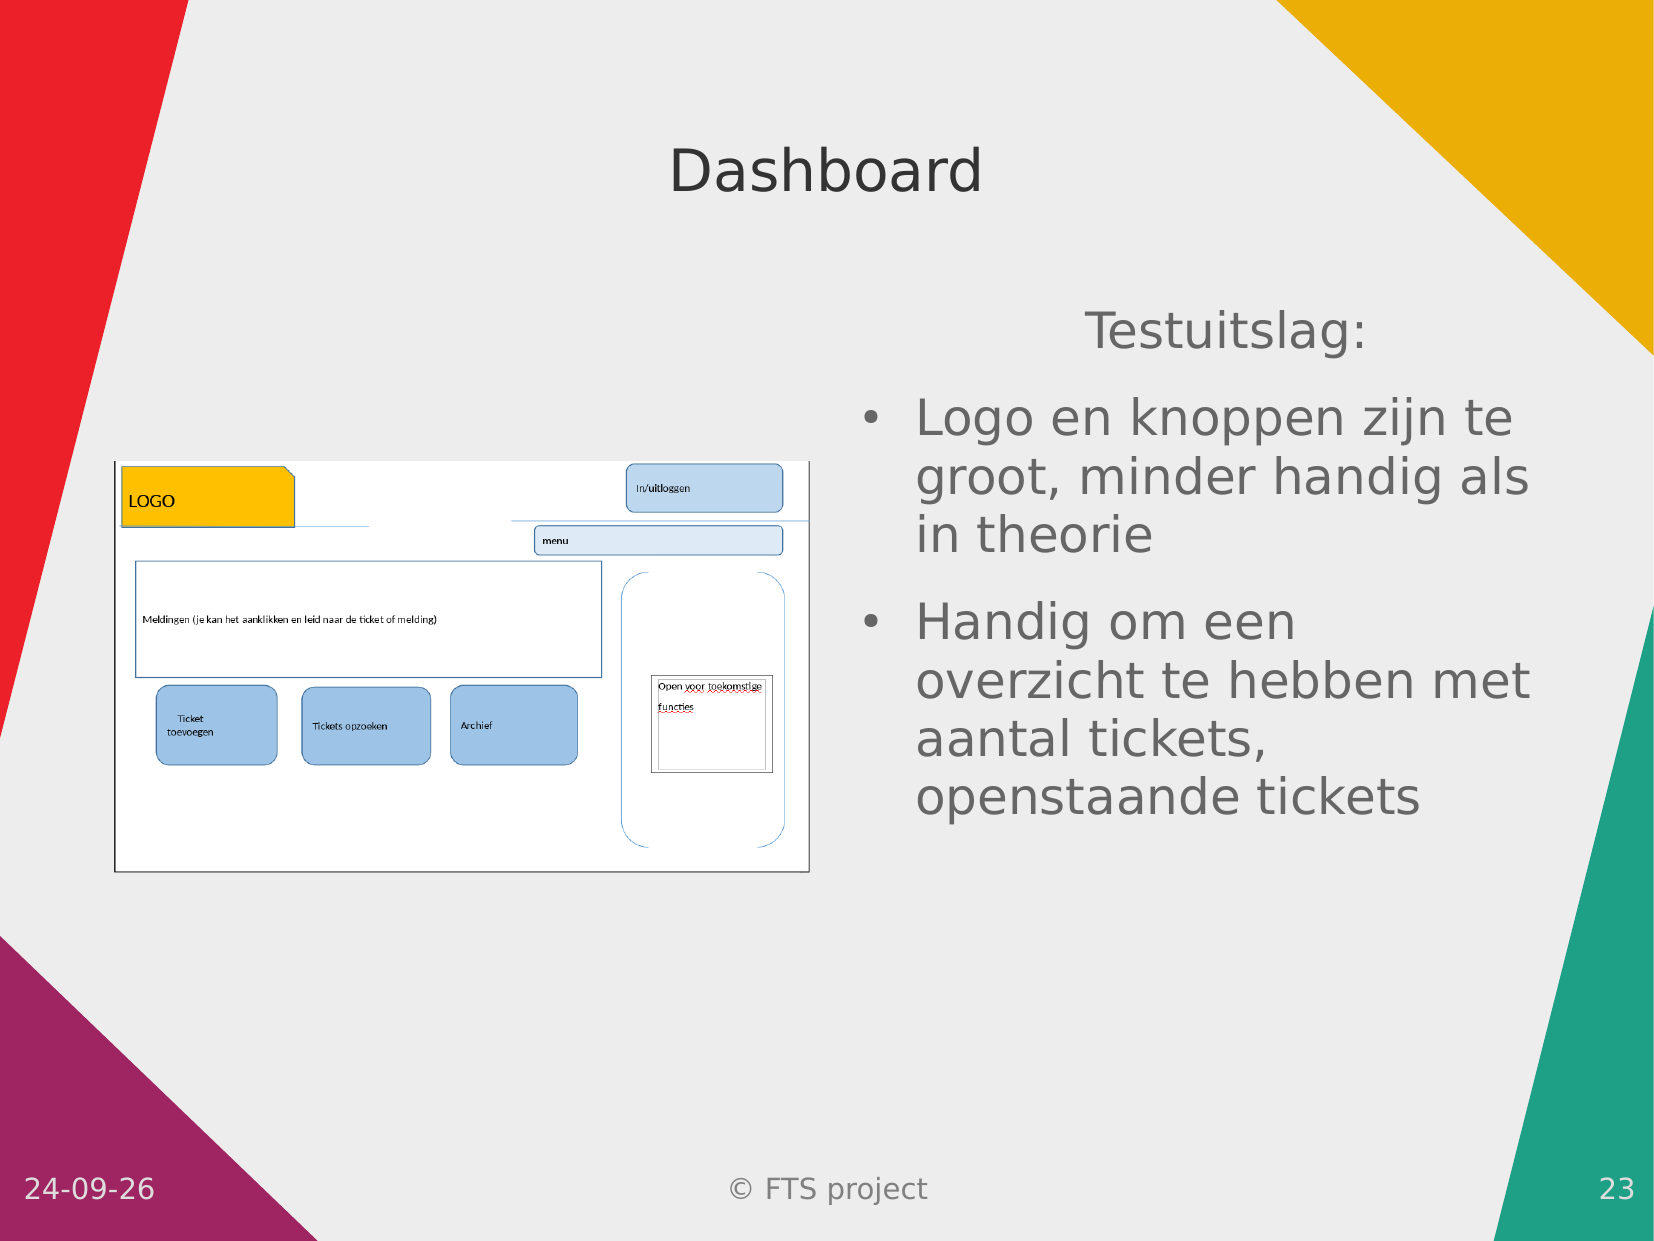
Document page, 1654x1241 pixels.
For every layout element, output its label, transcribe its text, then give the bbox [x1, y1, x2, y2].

title Dashboard [114, 73, 1539, 270]
list Testuitslag: Logo en knoppen zijn te groot, minder handig als in theorie Handig om een overzicht te hebben met aantal tickets, openstaande tickets [844, 301, 1540, 1033]
picture [114, 461, 810, 873]
